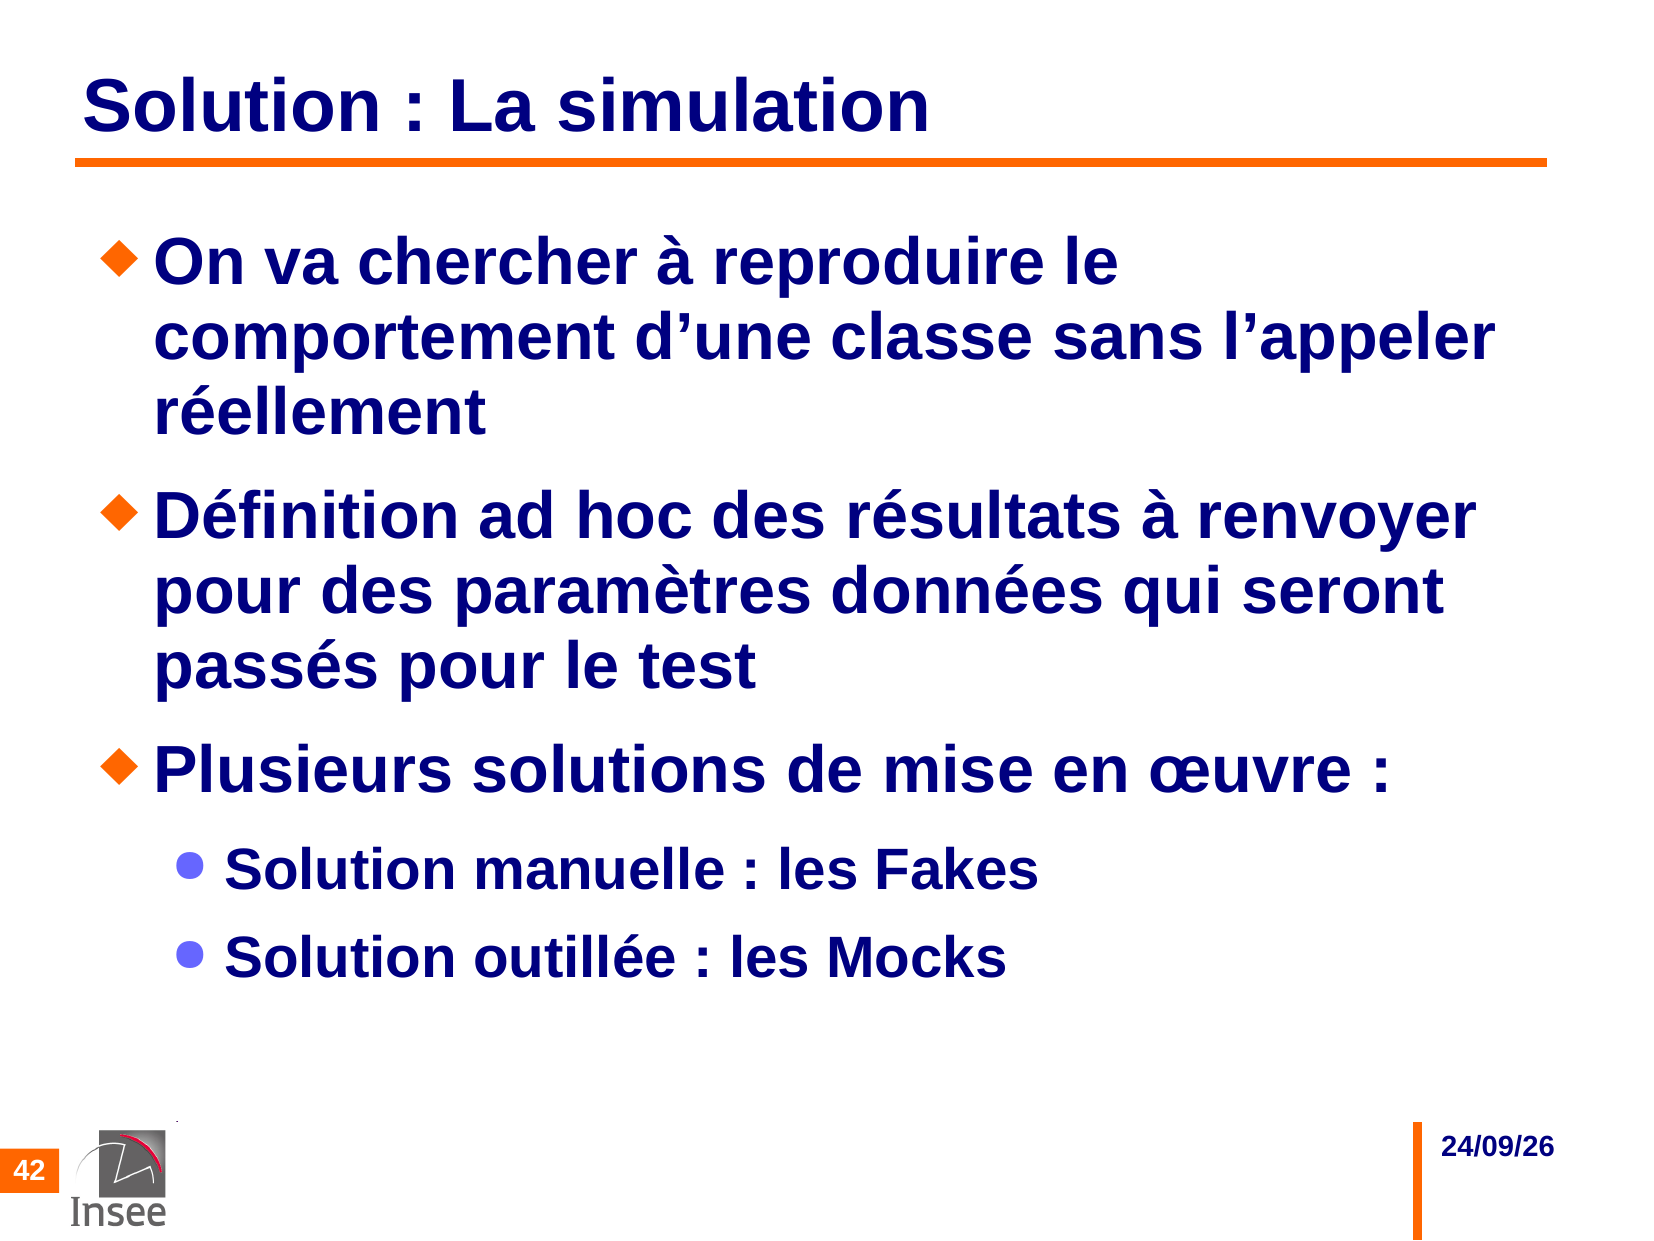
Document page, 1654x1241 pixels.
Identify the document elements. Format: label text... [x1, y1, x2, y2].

title Solution : La simulation [82, 49, 1619, 163]
list On va chercher à reproduire le comportement d’une classe sans l’appeler réellement Définition ad hoc des résultats à renvoyer pour des paramètres données qui seront passés pour le test Plusieurs solutions de mise en œuvre : Solution manuelle : les Fakes Solution outillée : les Mocks [82, 224, 1571, 1051]
picture [62, 1121, 178, 1241]
